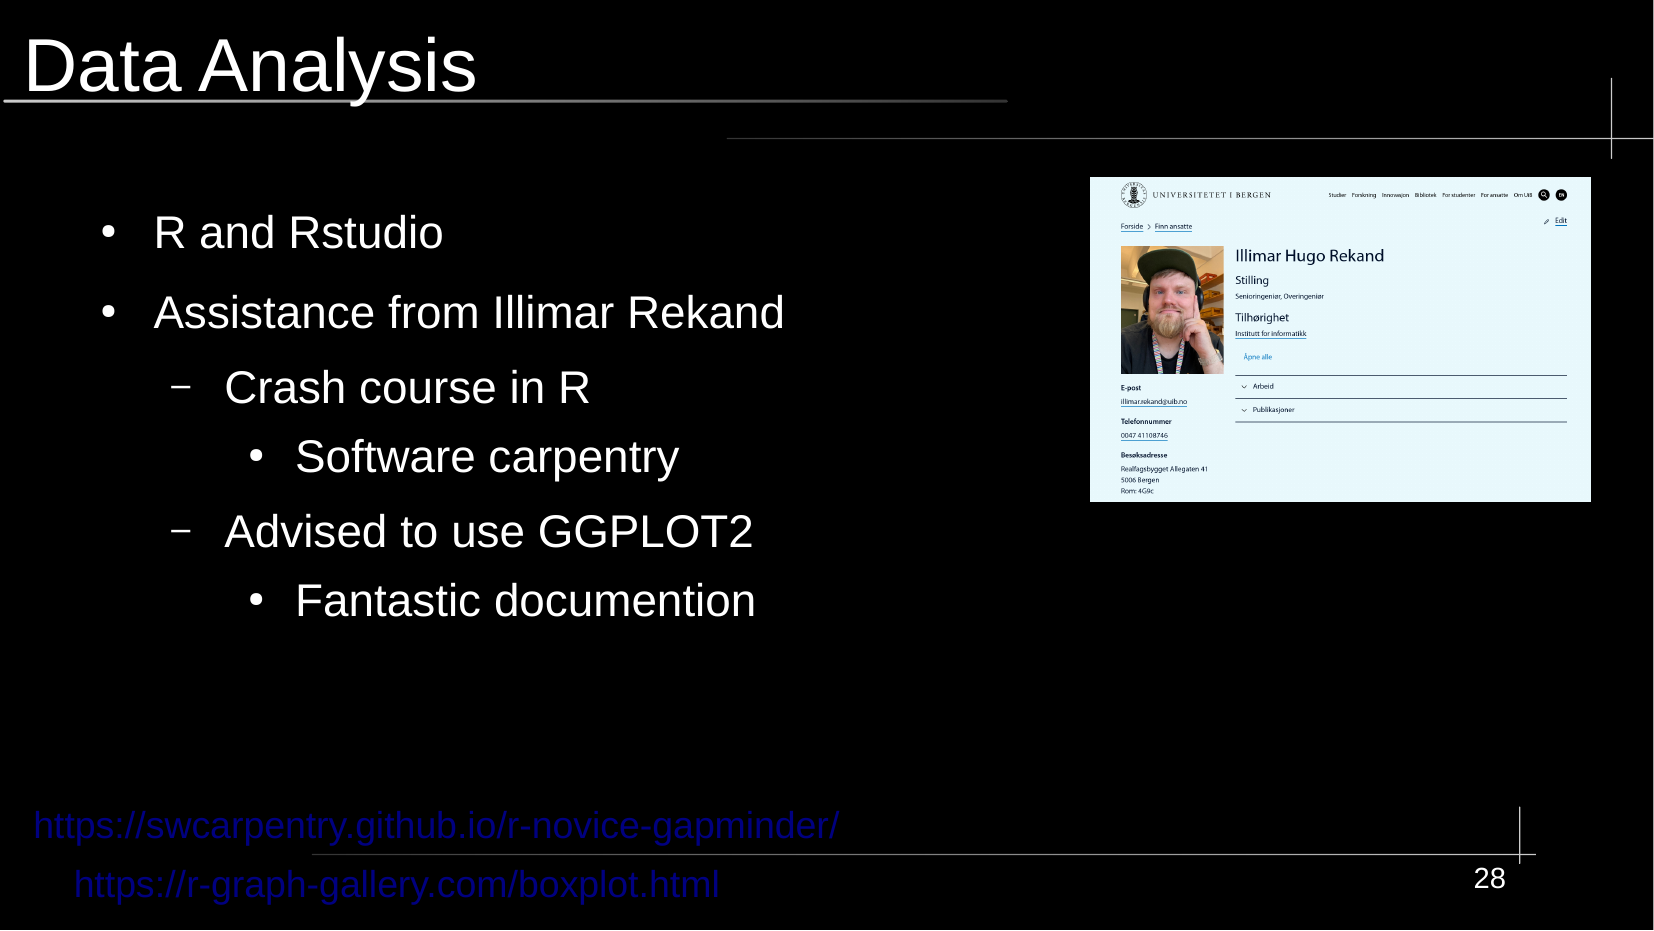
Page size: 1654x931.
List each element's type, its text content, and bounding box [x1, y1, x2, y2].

list R and Rstudio Assistance from Illimar Rekand Crash course in R Software carpentry Advised to use GGPLOT2 Fantastic documention [82, 206, 1571, 747]
text_box https://r-graph-gallery.com/boxplot.html [59, 856, 789, 914]
text_box https://swcarpentry.github.io/r-novice-gapminder/ [18, 797, 857, 854]
picture [1090, 177, 1591, 502]
title Data Analysis [23, 11, 1589, 119]
